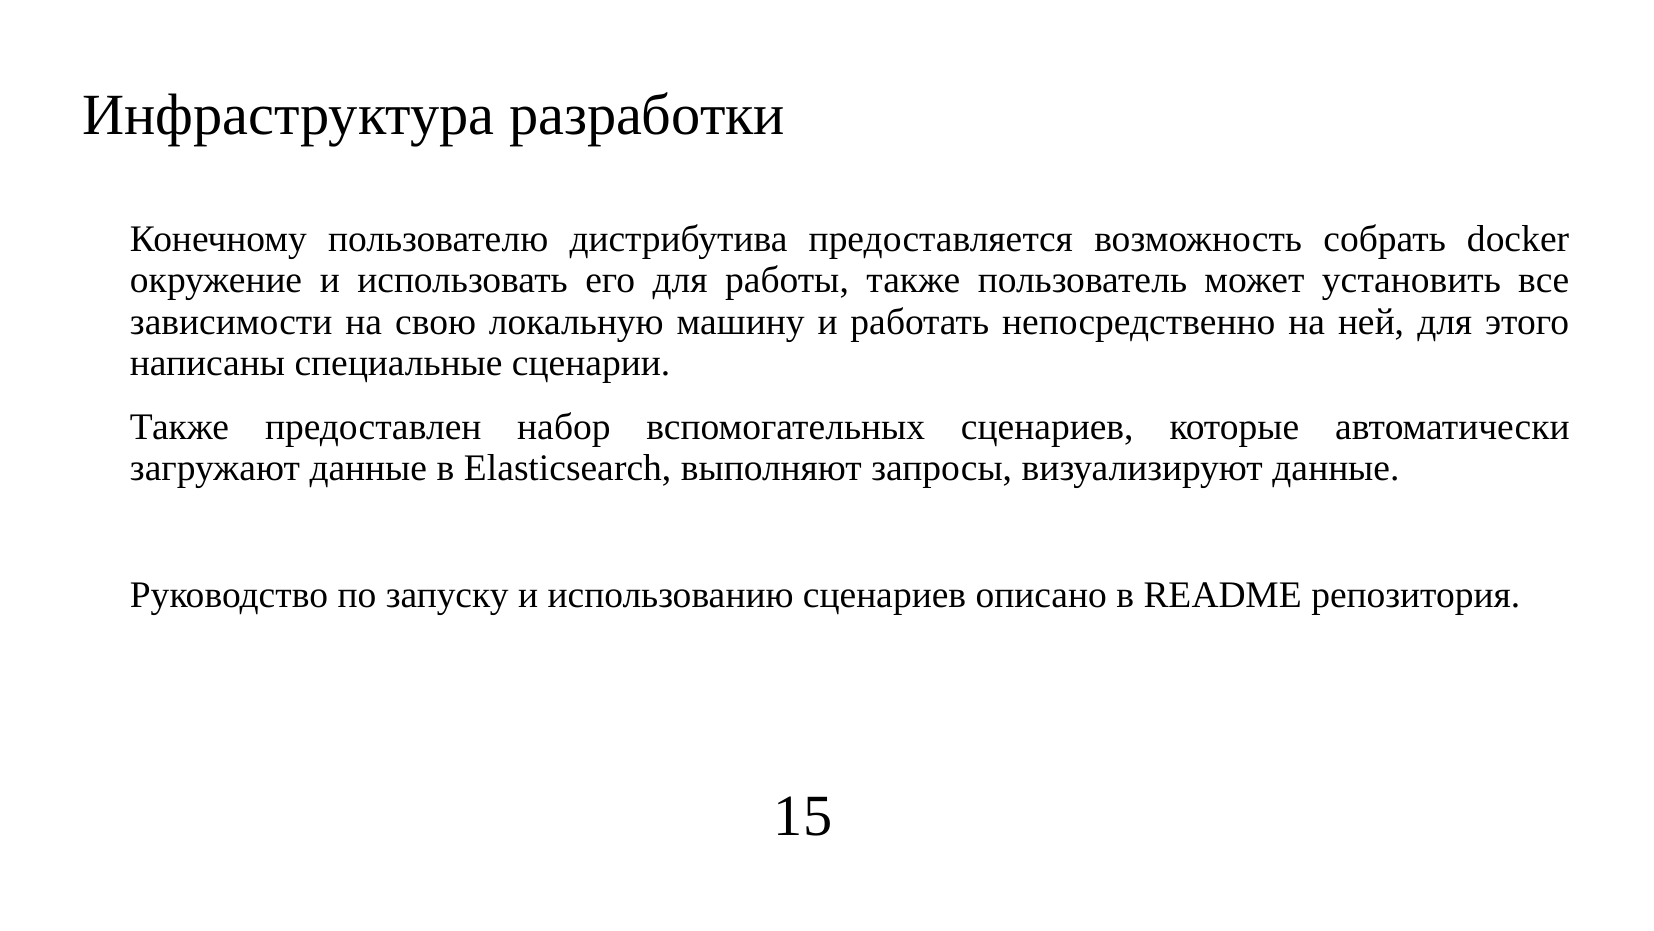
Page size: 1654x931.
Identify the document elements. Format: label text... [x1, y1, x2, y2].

list Конечному пользователю дистрибутива предоставляется возможность собрать docker окружение и использовать его для работы, также пользователь может установить все зависимости на свою локальную машину и работать непосредственно на ней, для этого написаны специальные сценарии. Также предоставлен набор вспомогательных сценариев, которые автоматически загружают данные в Elasticsearch, выполняют запросы, визуализируют данные. Руководство по запуску и использованию сценариев описано в README репозитория. [59, 217, 1571, 758]
title Инфраструктура разработки [82, 37, 1571, 193]
title <number> [59, 738, 1548, 894]
